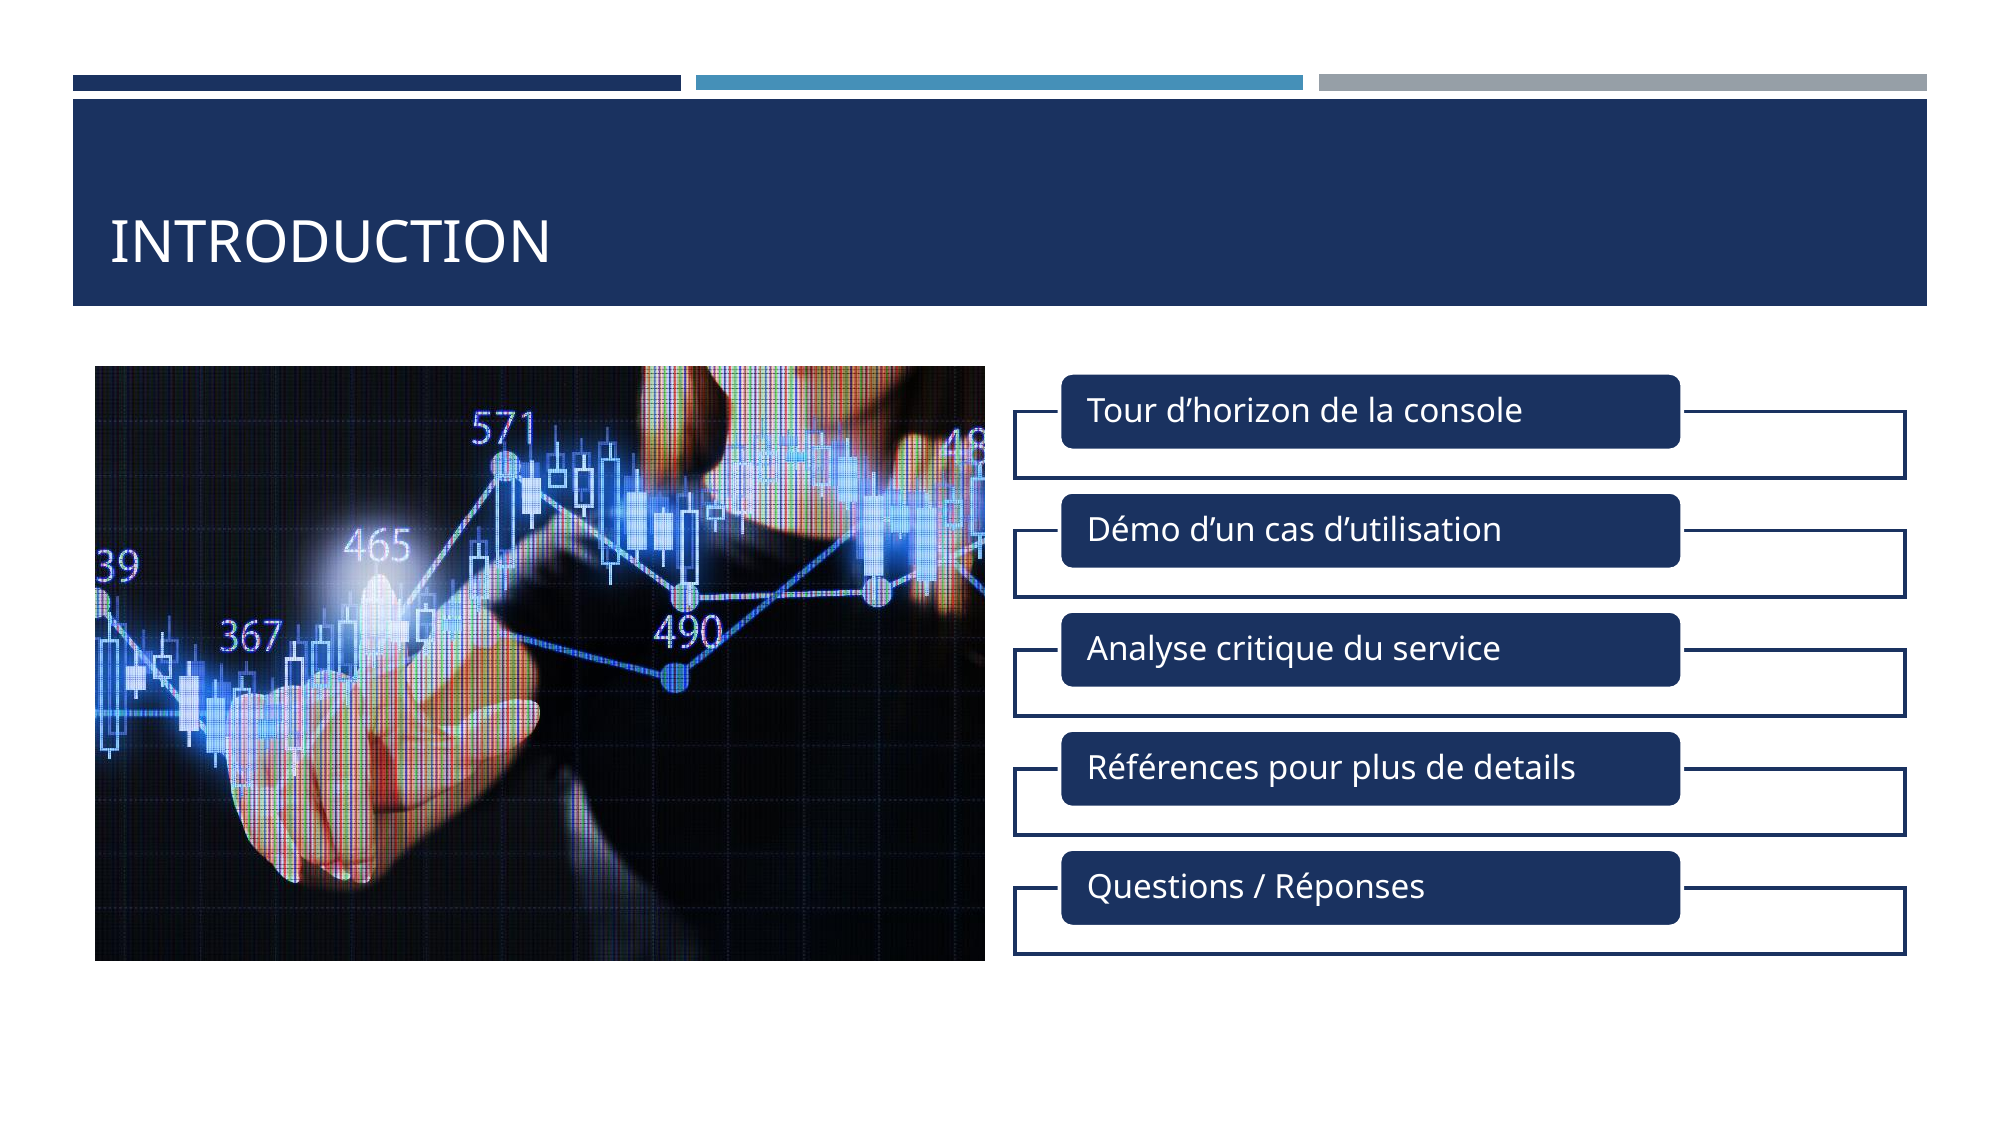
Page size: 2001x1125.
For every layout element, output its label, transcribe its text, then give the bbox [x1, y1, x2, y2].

text_box [1015, 650, 1905, 716]
text_box Références pour plus de details [1059, 730, 1683, 808]
text_box [1015, 888, 1905, 954]
text_box [1015, 769, 1905, 835]
text_box Tour d’horizon de la console [1059, 372, 1683, 451]
text_box [1015, 412, 1905, 478]
text_box [1015, 531, 1905, 597]
text_box Démo d’un cas d’utilisation [1059, 491, 1683, 570]
title Introduction [95, 119, 1905, 282]
picture [95, 366, 985, 961]
text_box Analyse critique du service [1059, 610, 1683, 689]
text_box Questions / Réponses [1059, 849, 1683, 927]
